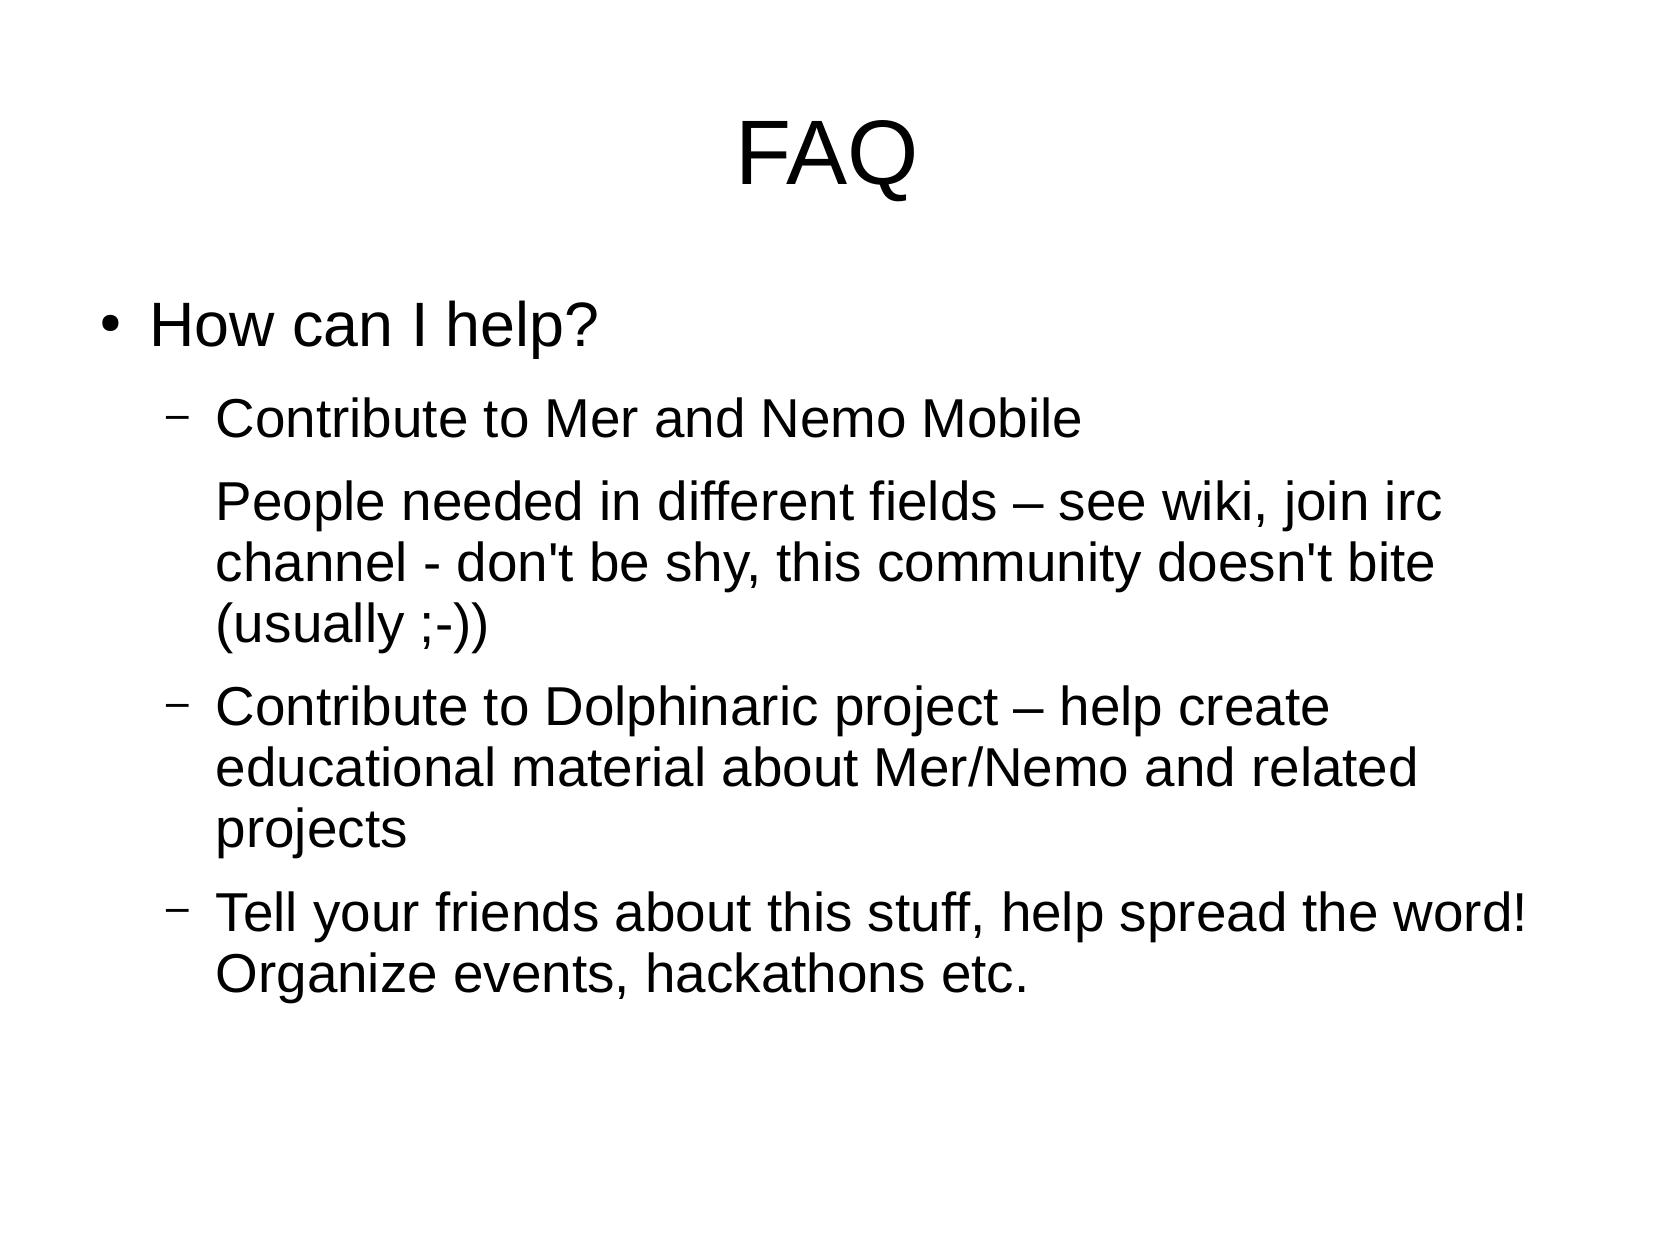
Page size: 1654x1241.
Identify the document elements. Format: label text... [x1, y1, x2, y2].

title FAQ [82, 49, 1571, 257]
list How can I help? Contribute to Mer and Nemo Mobile People needed in different fields – see wiki, join irc channel - don't be shy, this community doesn't bite (usually ;-)) Contribute to Dolphinaric project – help create educational material about Mer/Nemo and related projects Tell your friends about this stuff, help spread the word! Organize events, hackathons etc. [82, 290, 1571, 1010]
